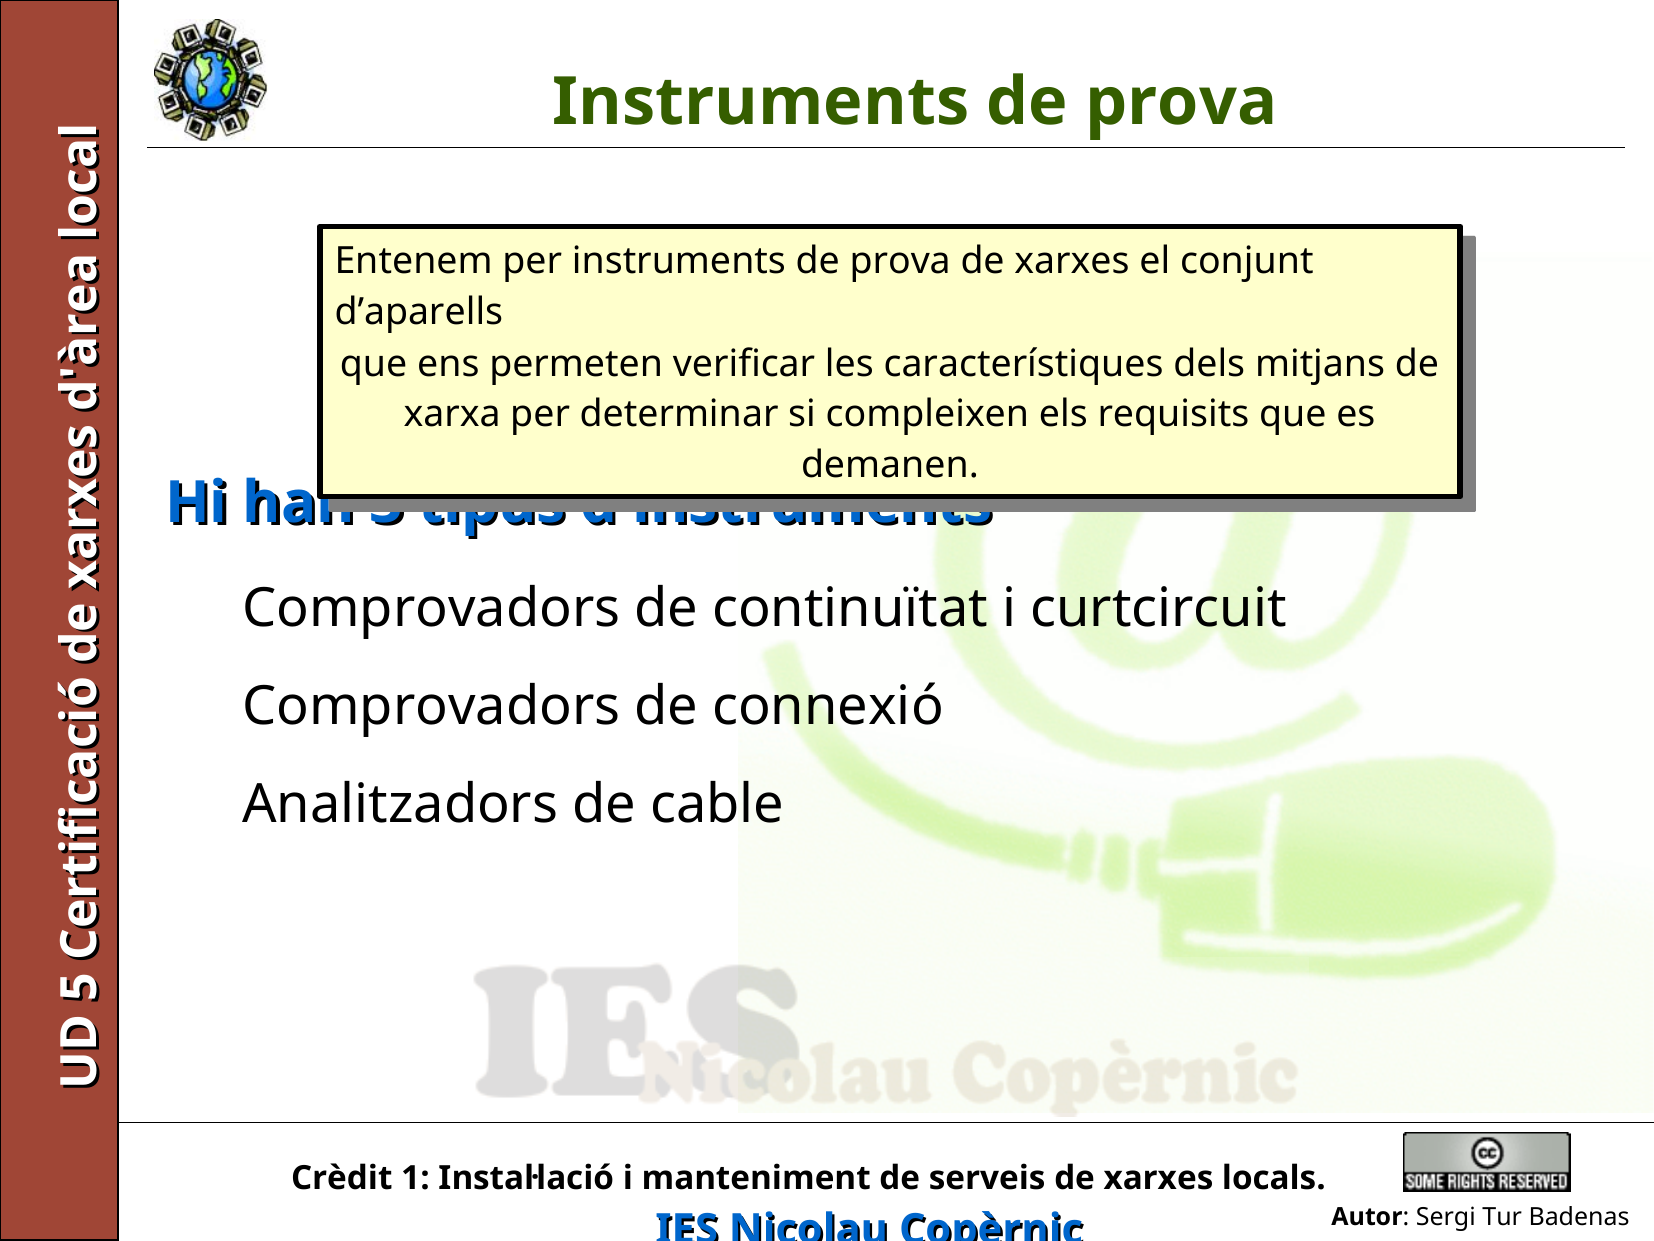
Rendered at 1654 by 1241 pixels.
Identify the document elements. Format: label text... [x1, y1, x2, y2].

picture [466, 252, 1654, 1117]
list Hi han 3 tipus d'instruments Comprovadors de continuïtat i curtcircuit Comprovadors de connexió Analitzadors de cable [147, 242, 1636, 1078]
text_box Entenem per instruments de prova de xarxes el conjunt d’aparells que ens permeten verificar les característiques dels mitjans de xarxa per determinar si compleixen els requisits que es demanen. [319, 226, 1461, 354]
title Instruments de prova [171, 56, 1654, 141]
picture [1403, 1132, 1571, 1192]
picture [154, 19, 268, 142]
